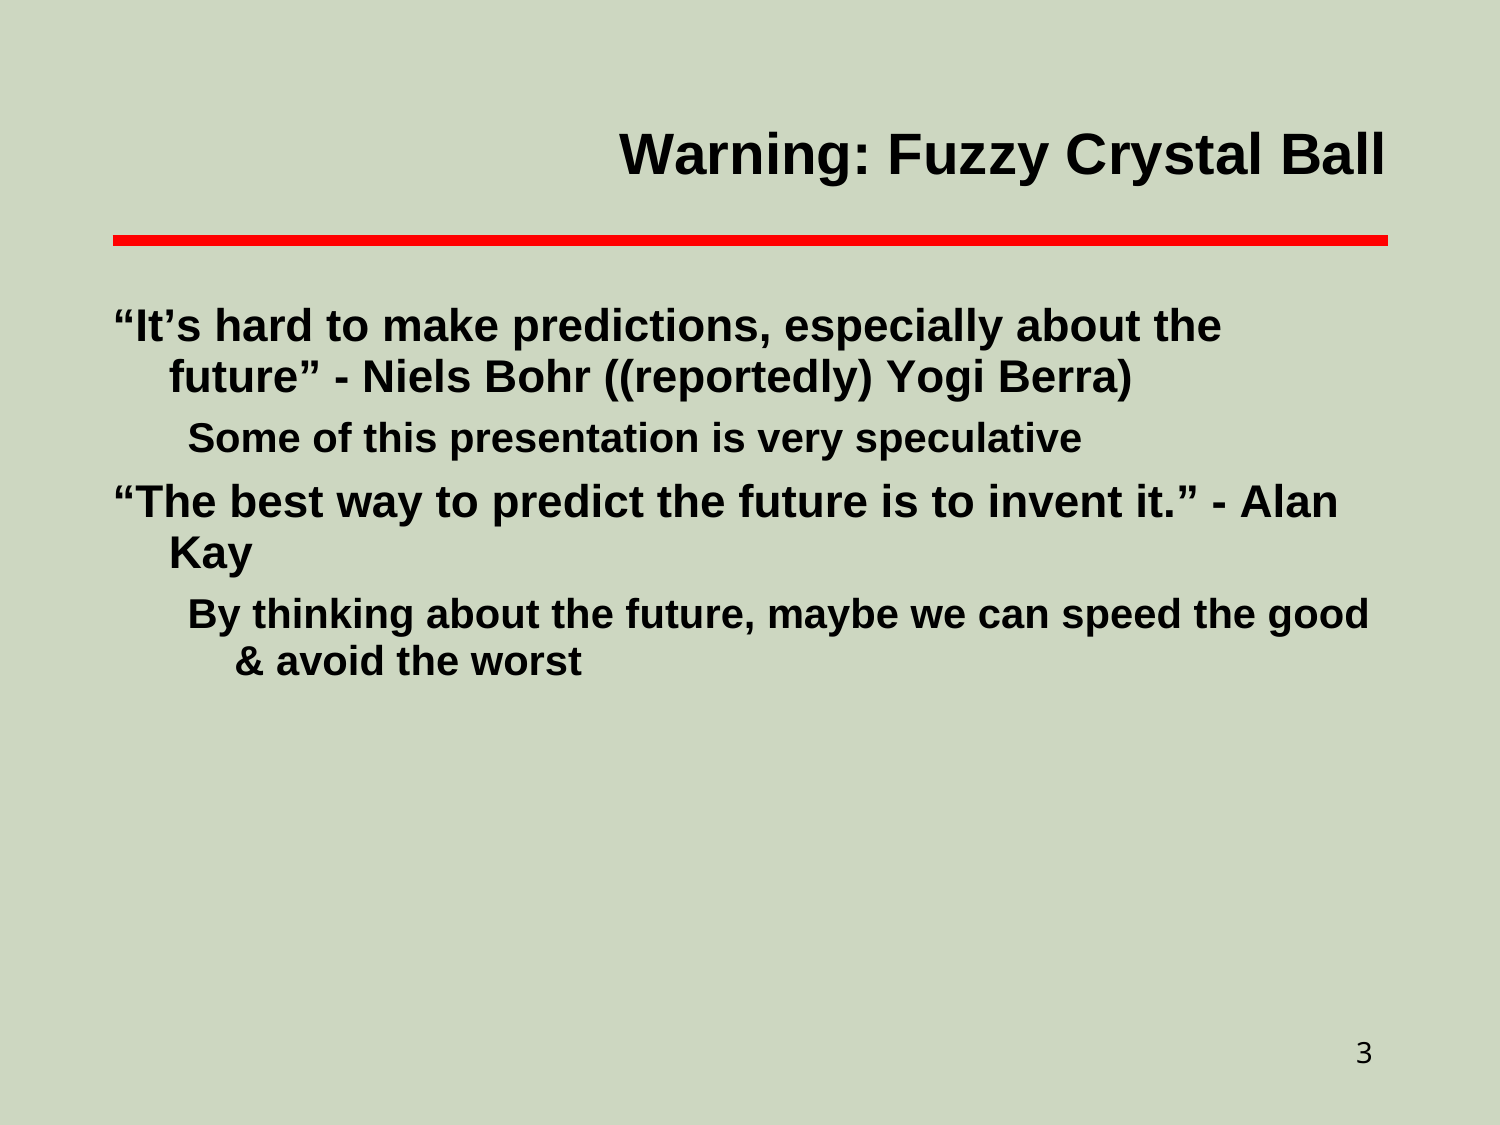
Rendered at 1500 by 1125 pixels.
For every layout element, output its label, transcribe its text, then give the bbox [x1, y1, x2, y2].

title Warning: Fuzzy Crystal Ball [337, 85, 1388, 224]
list “It’s hard to make predictions, especially about the future” - Niels Bohr ((reportedly) Yogi Berra) Some of this presentation is very speculative “The best way to predict the future is to invent it.” - Alan Kay By thinking about the future, maybe we can speed the good & avoid the worst [112, 299, 1388, 1098]
